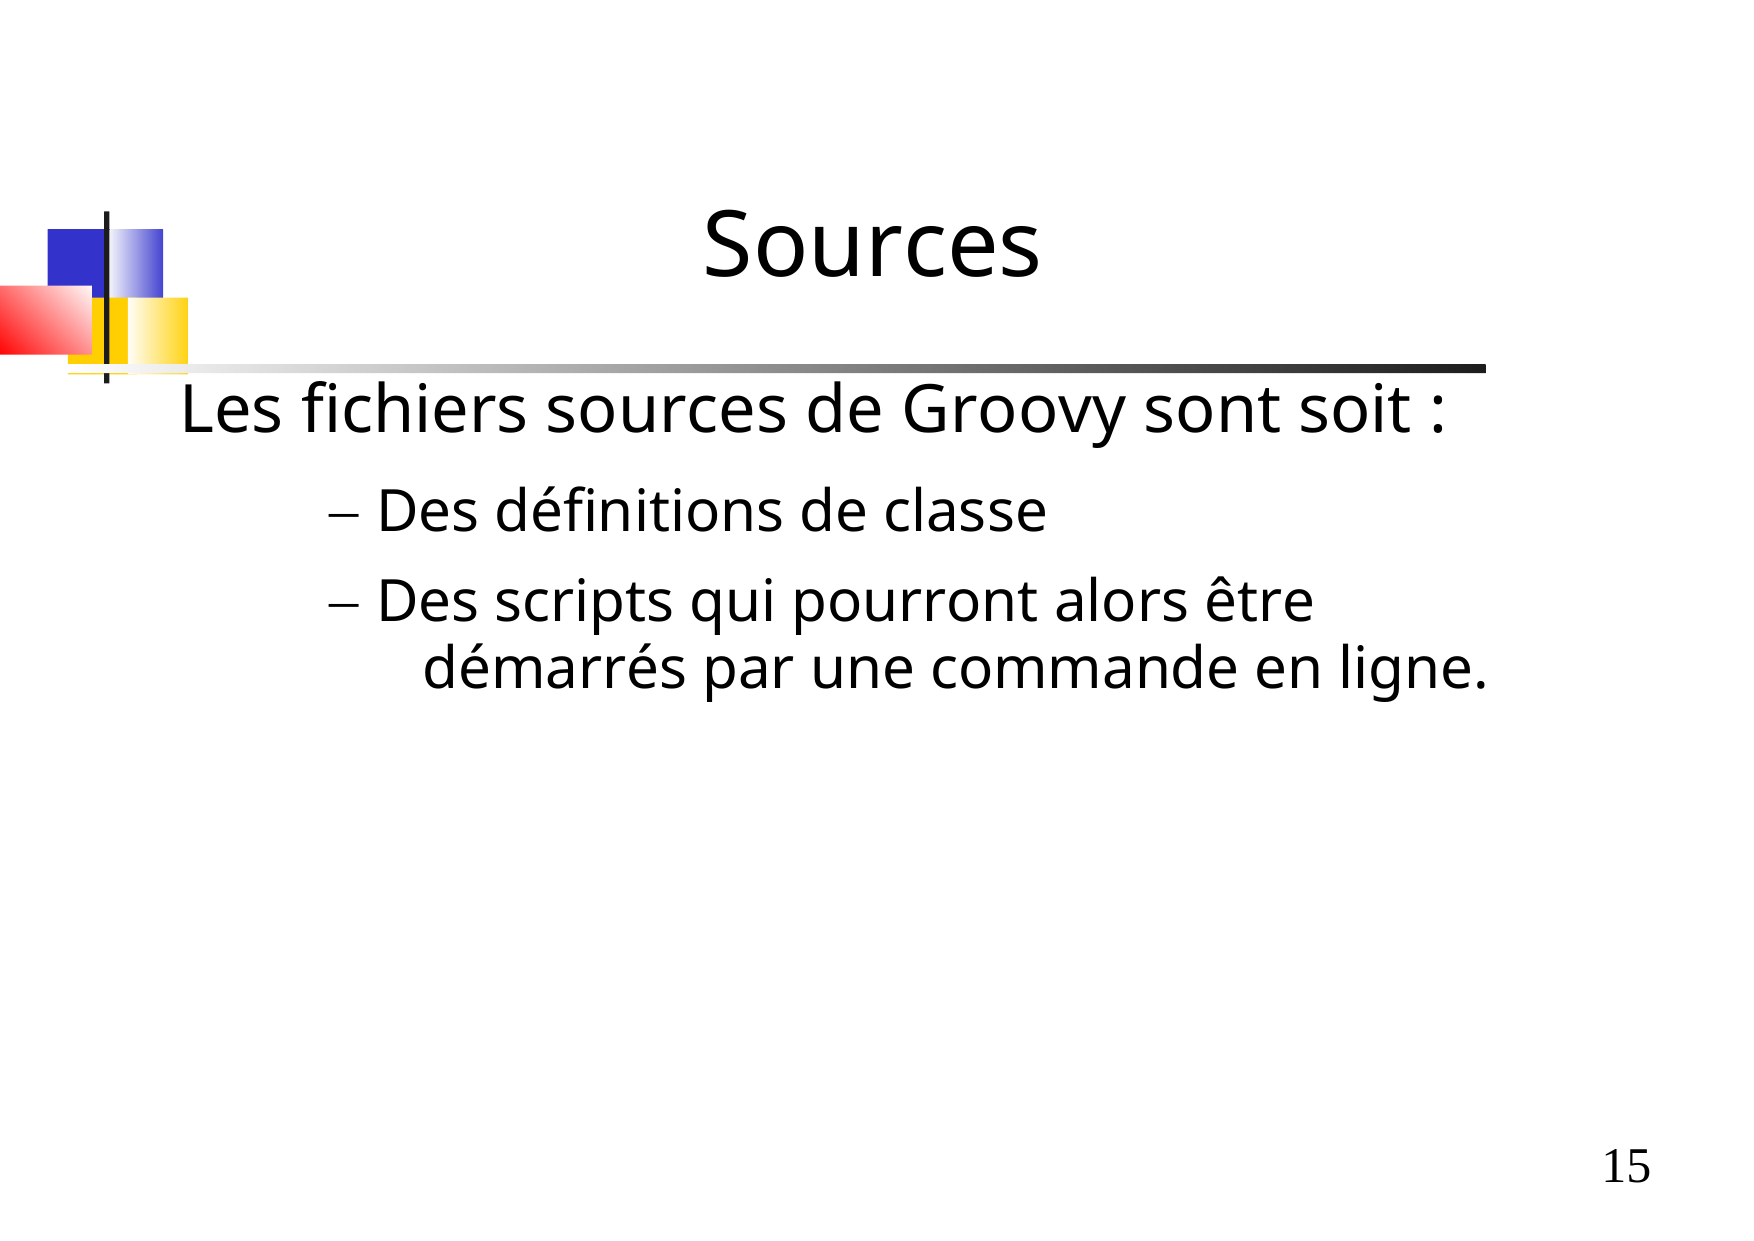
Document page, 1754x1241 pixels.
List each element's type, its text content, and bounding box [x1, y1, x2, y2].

title Sources [179, 139, 1567, 351]
list Les fichiers sources de Groovy sont soit : Des définitions de classe Des scripts qui pourront alors être démarrés par une commande en ligne. [179, 371, 1567, 1091]
